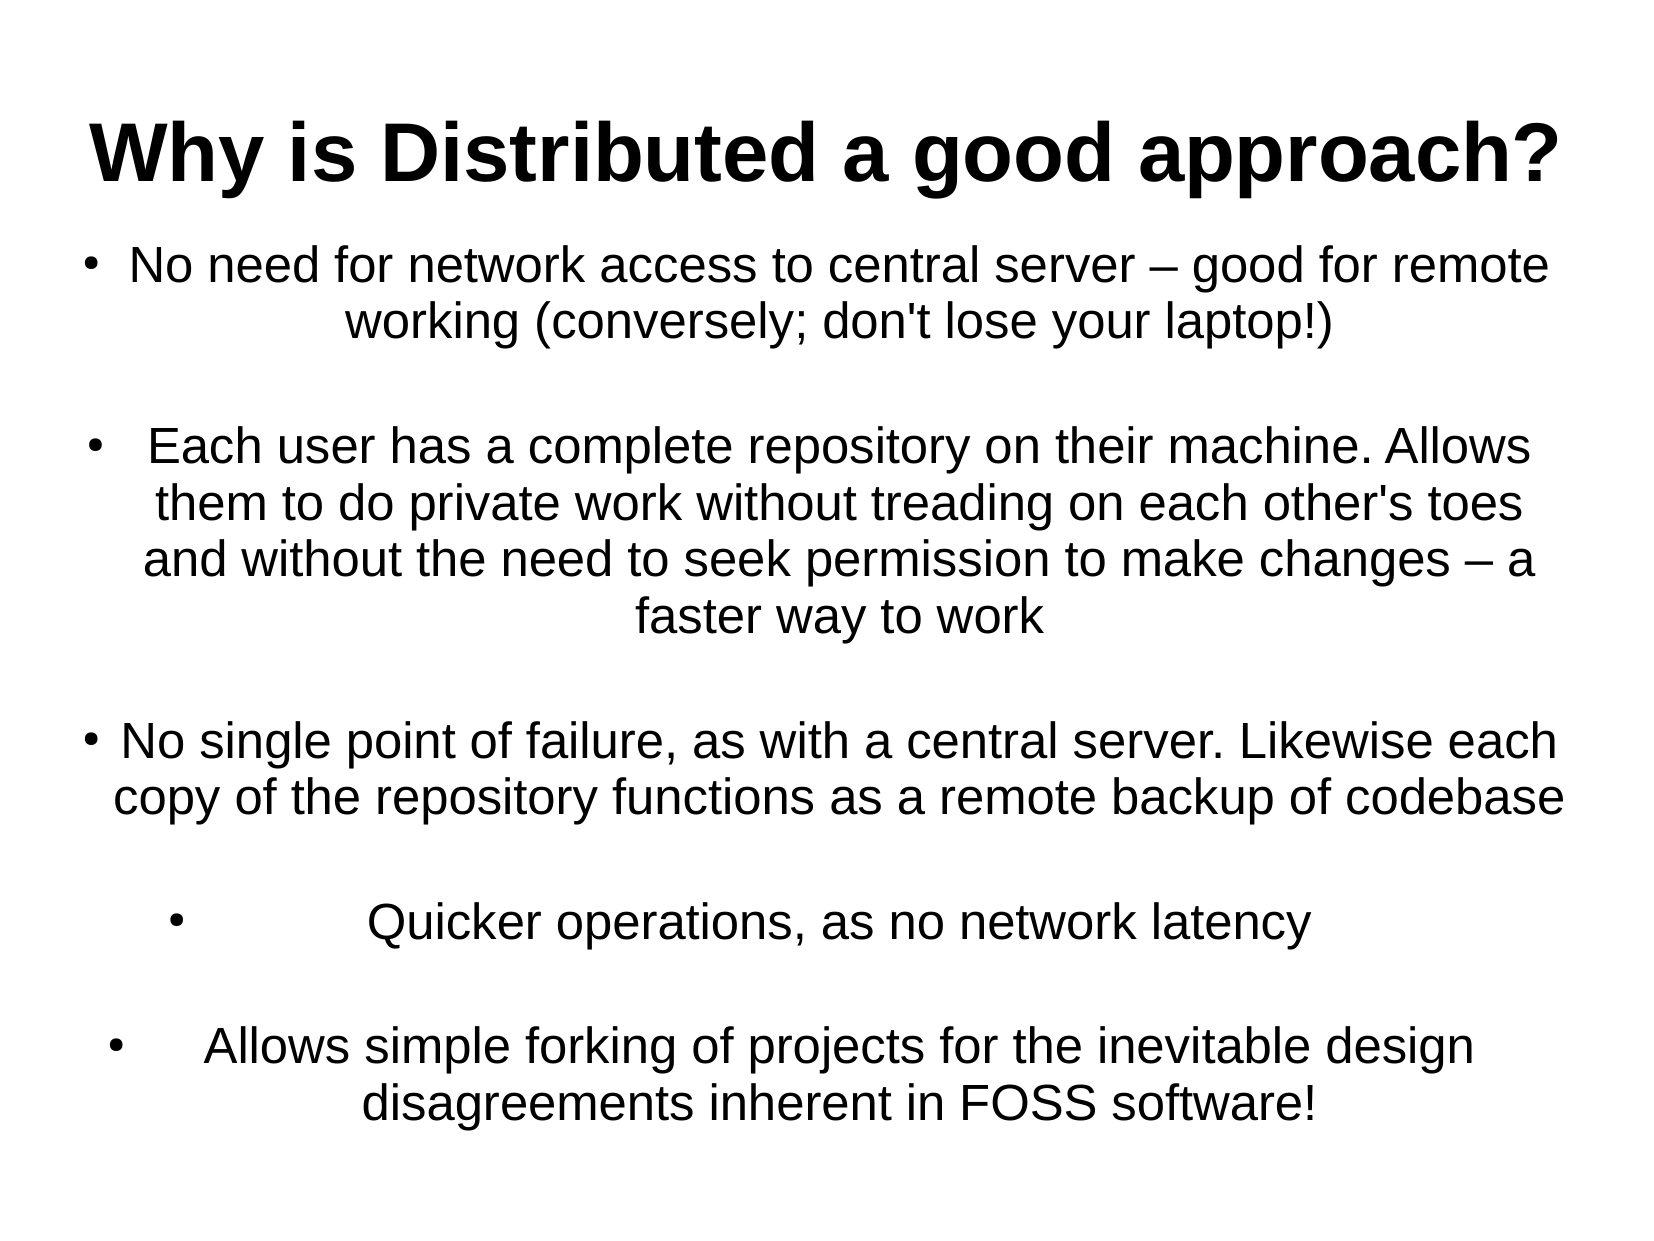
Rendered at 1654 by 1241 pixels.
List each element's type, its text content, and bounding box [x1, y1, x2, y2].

list No need for network access to central server – good for remote working (conversely; don't lose your laptop!) Each user has a complete repository on their machine. Allows them to do private work without treading on each other's toes and without the need to seek permission to make changes – a faster way to work No single point of failure, as with a central server. Likewise each copy of the repository functions as a remote backup of codebase Quicker operations, as no network latency Allows simple forking of projects for the inevitable design disagreements inherent in FOSS software! [82, 236, 1571, 1158]
title Why is Distributed a good approach? [82, 49, 1571, 236]
